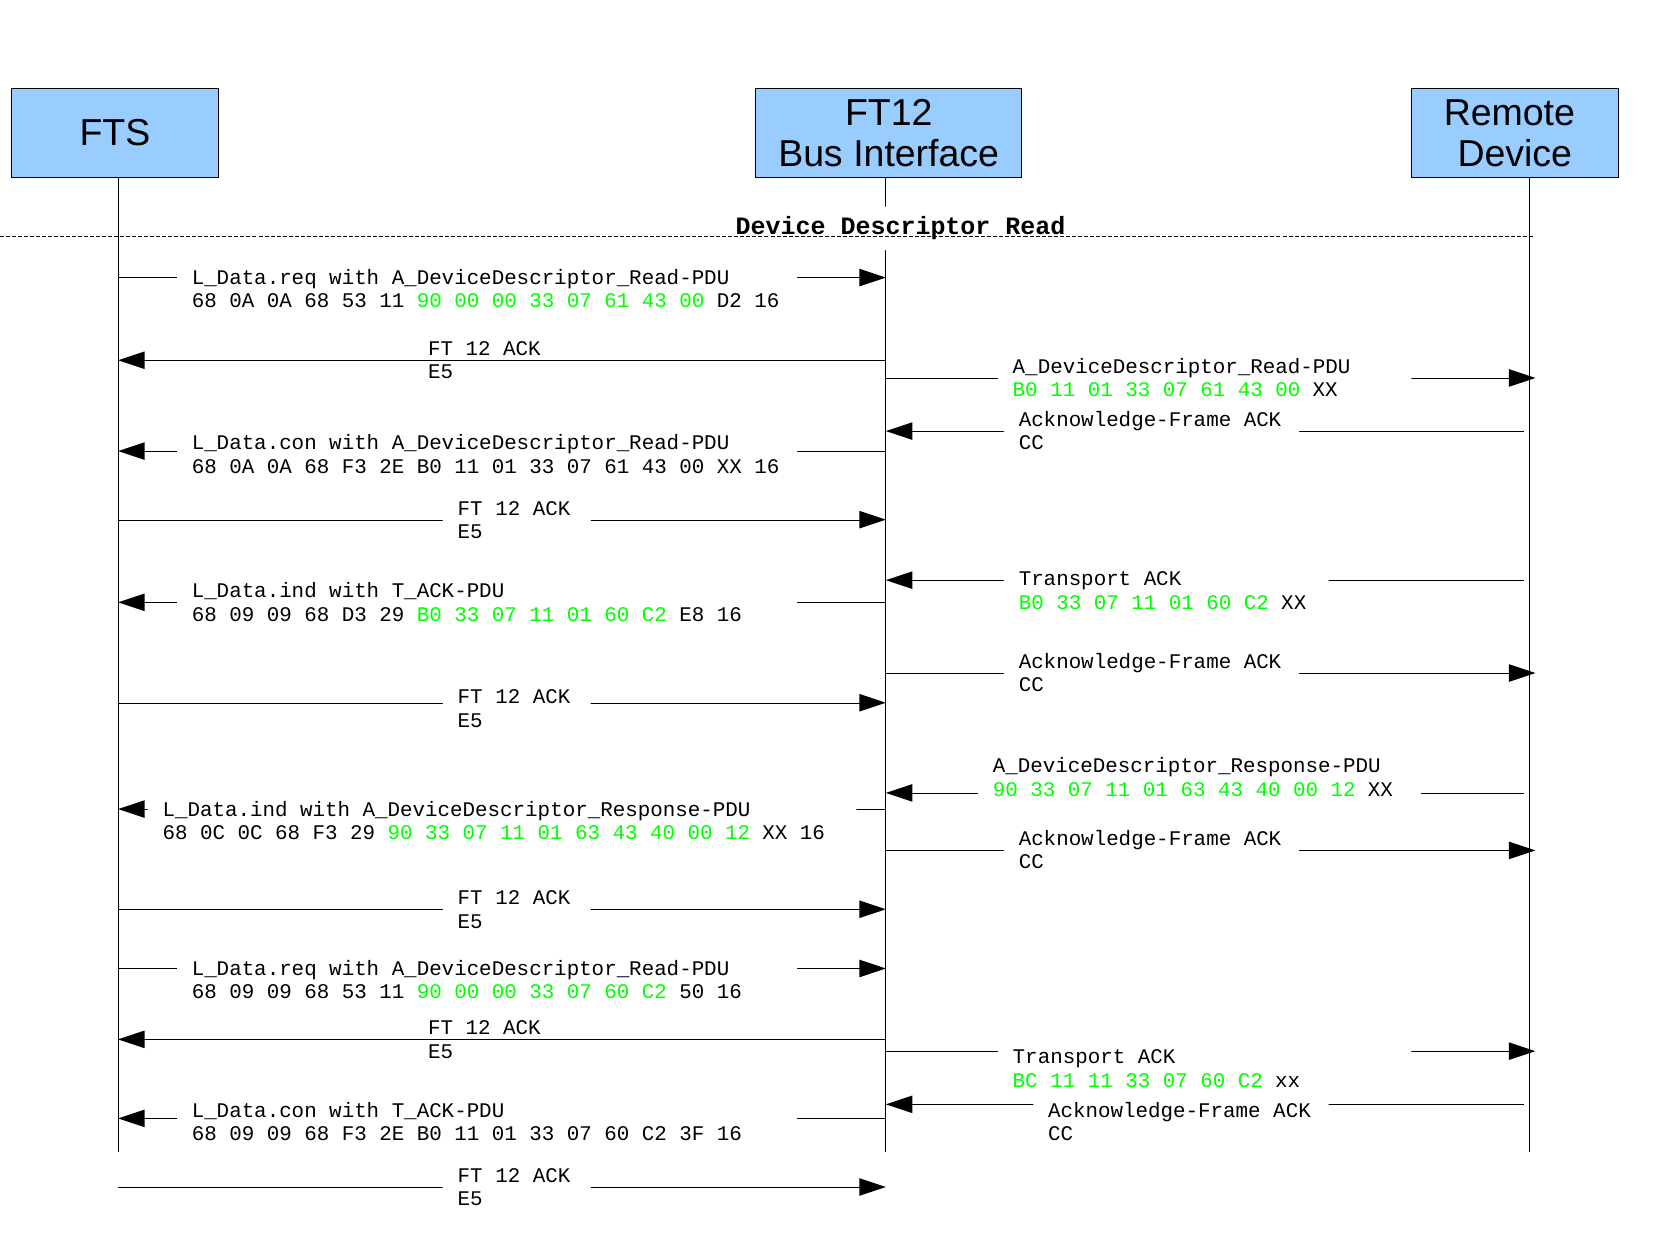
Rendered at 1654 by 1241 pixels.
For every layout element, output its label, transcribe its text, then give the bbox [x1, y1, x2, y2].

text_box FT 12 ACK E5 [413, 361, 562, 390]
text_box A_DeviceDescriptor_Response-PDU 90 33 07 11 01 63 43 40 00 12 XX [978, 748, 1422, 807]
text_box FT 12 ACK E5 [413, 1009, 562, 1039]
text_box L_Data.con with T_ACK-PDU 68 09 09 68 F3 2E B0 11 01 33 07 60 C2 3F 16 [177, 1092, 798, 1152]
text_box L_Data.req with A_DeviceDescriptor_Read-PDU 68 09 09 68 53 11 90 00 00 33 07 60 C2 50 16 [177, 950, 798, 1010]
text_box FTS [11, 88, 219, 178]
text_box Acknowledge-Frame ACK CC [1033, 1092, 1329, 1152]
text_box Transport ACK B0 33 07 11 01 60 C2 XX [1003, 561, 1329, 620]
text_box L_Data.ind with T_ACK-PDU 68 09 09 68 D3 29 B0 33 07 11 01 60 C2 E8 16 [177, 572, 798, 632]
text_box Acknowledge-Frame ACK CC [1003, 820, 1300, 880]
text_box Acknowledge-Frame ACK CC [1003, 643, 1300, 703]
text_box FT 12 ACK E5 [413, 330, 562, 360]
text_box FT 12 ACK E5 [442, 879, 591, 939]
text_box FT 12 ACK E5 [442, 490, 591, 550]
text_box Device Descriptor Read [620, 206, 1182, 251]
text_box L_Data.con with A_DeviceDescriptor_Read-PDU 68 0A 0A 68 F3 2E B0 11 01 33 07 61 43 00 XX 16 [177, 425, 798, 485]
text_box Acknowledge-Frame ACK CC [1003, 401, 1300, 461]
text_box Transport ACK BC 11 11 33 07 60 C2 xx [998, 1039, 1412, 1099]
text_box FT12 Bus Interface [755, 88, 1022, 178]
text_box L_Data.ind with A_DeviceDescriptor_Response-PDU 68 0C 0C 68 F3 29 90 33 07 11 01 63 43 40 00 12 XX 16 [147, 791, 857, 851]
text_box A_DeviceDescriptor_Read-PDU B0 11 01 33 07 61 43 00 XX [998, 348, 1412, 408]
text_box FT 12 ACK E5 [442, 679, 591, 739]
text_box L_Data.req with A_DeviceDescriptor_Read-PDU 68 0A 0A 68 53 11 90 00 00 33 07 61 43 00 D2 16 [177, 259, 798, 319]
text_box FT 12 ACK E5 [442, 1157, 591, 1217]
text_box Remote Device [1411, 88, 1619, 178]
text_box FT 12 ACK E5 [413, 1040, 562, 1069]
